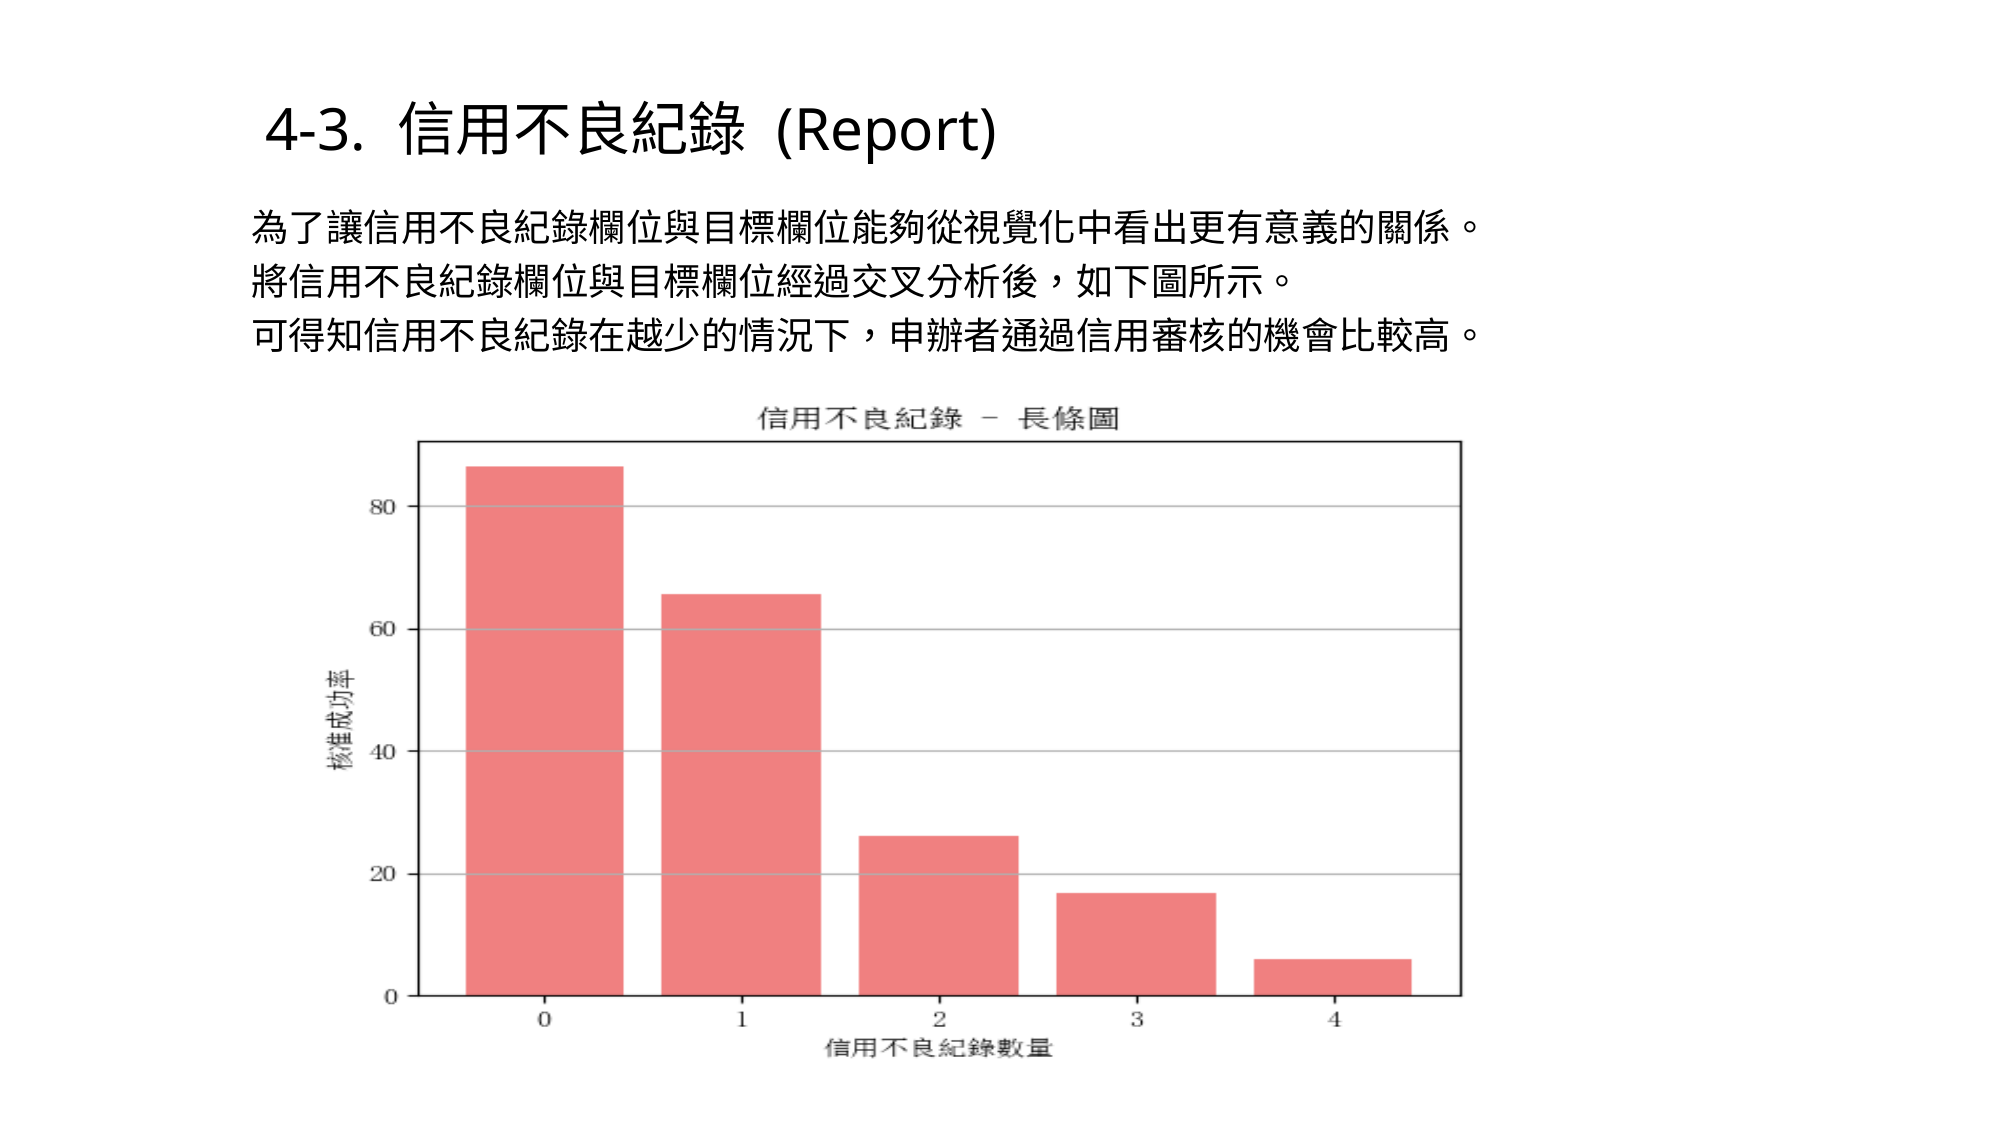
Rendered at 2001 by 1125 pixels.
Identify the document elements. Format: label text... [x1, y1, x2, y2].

picture [250, 354, 1595, 1075]
text_box 為了讓信用不良紀錄欄位與目標欄位能夠從視覺化中看出更有意義的關係。 將信用不良紀錄欄位與目標欄位經過交叉分析後，如下圖所示。 可得知信用不良紀錄在越少的情況下，申辦者通過信用審核的機會比較高。 [236, 190, 1831, 355]
title 4-3. 信用不良紀錄 (Report) [265, 18, 1991, 237]
